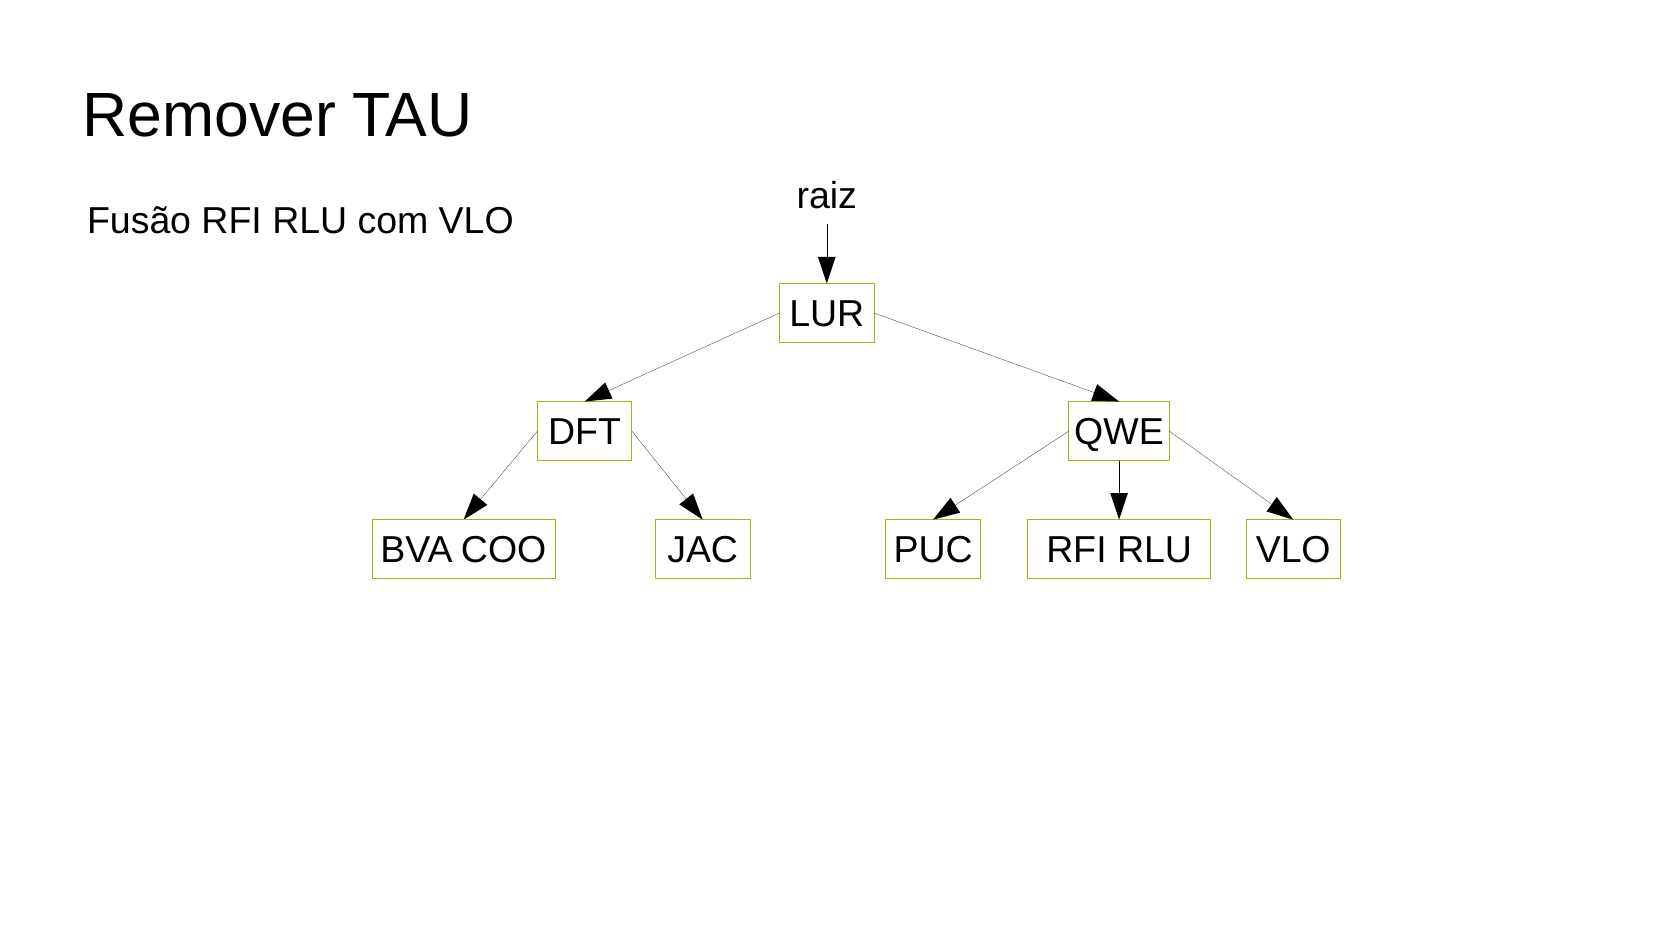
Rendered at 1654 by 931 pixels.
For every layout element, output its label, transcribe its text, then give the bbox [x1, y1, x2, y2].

text_box Fusão RFI RLU com VLO [72, 192, 530, 250]
text_box JAC [655, 519, 751, 579]
text_box raiz [781, 167, 872, 225]
text_box RFI RLU [1027, 519, 1211, 579]
text_box DFT [537, 401, 632, 461]
title Remover TAU [82, 37, 1571, 193]
text_box QWE [1068, 401, 1170, 461]
text_box PUC [885, 519, 981, 579]
text_box VLO [1246, 519, 1341, 579]
text_box LUR [779, 283, 875, 343]
text_box BVA COO [372, 519, 556, 579]
